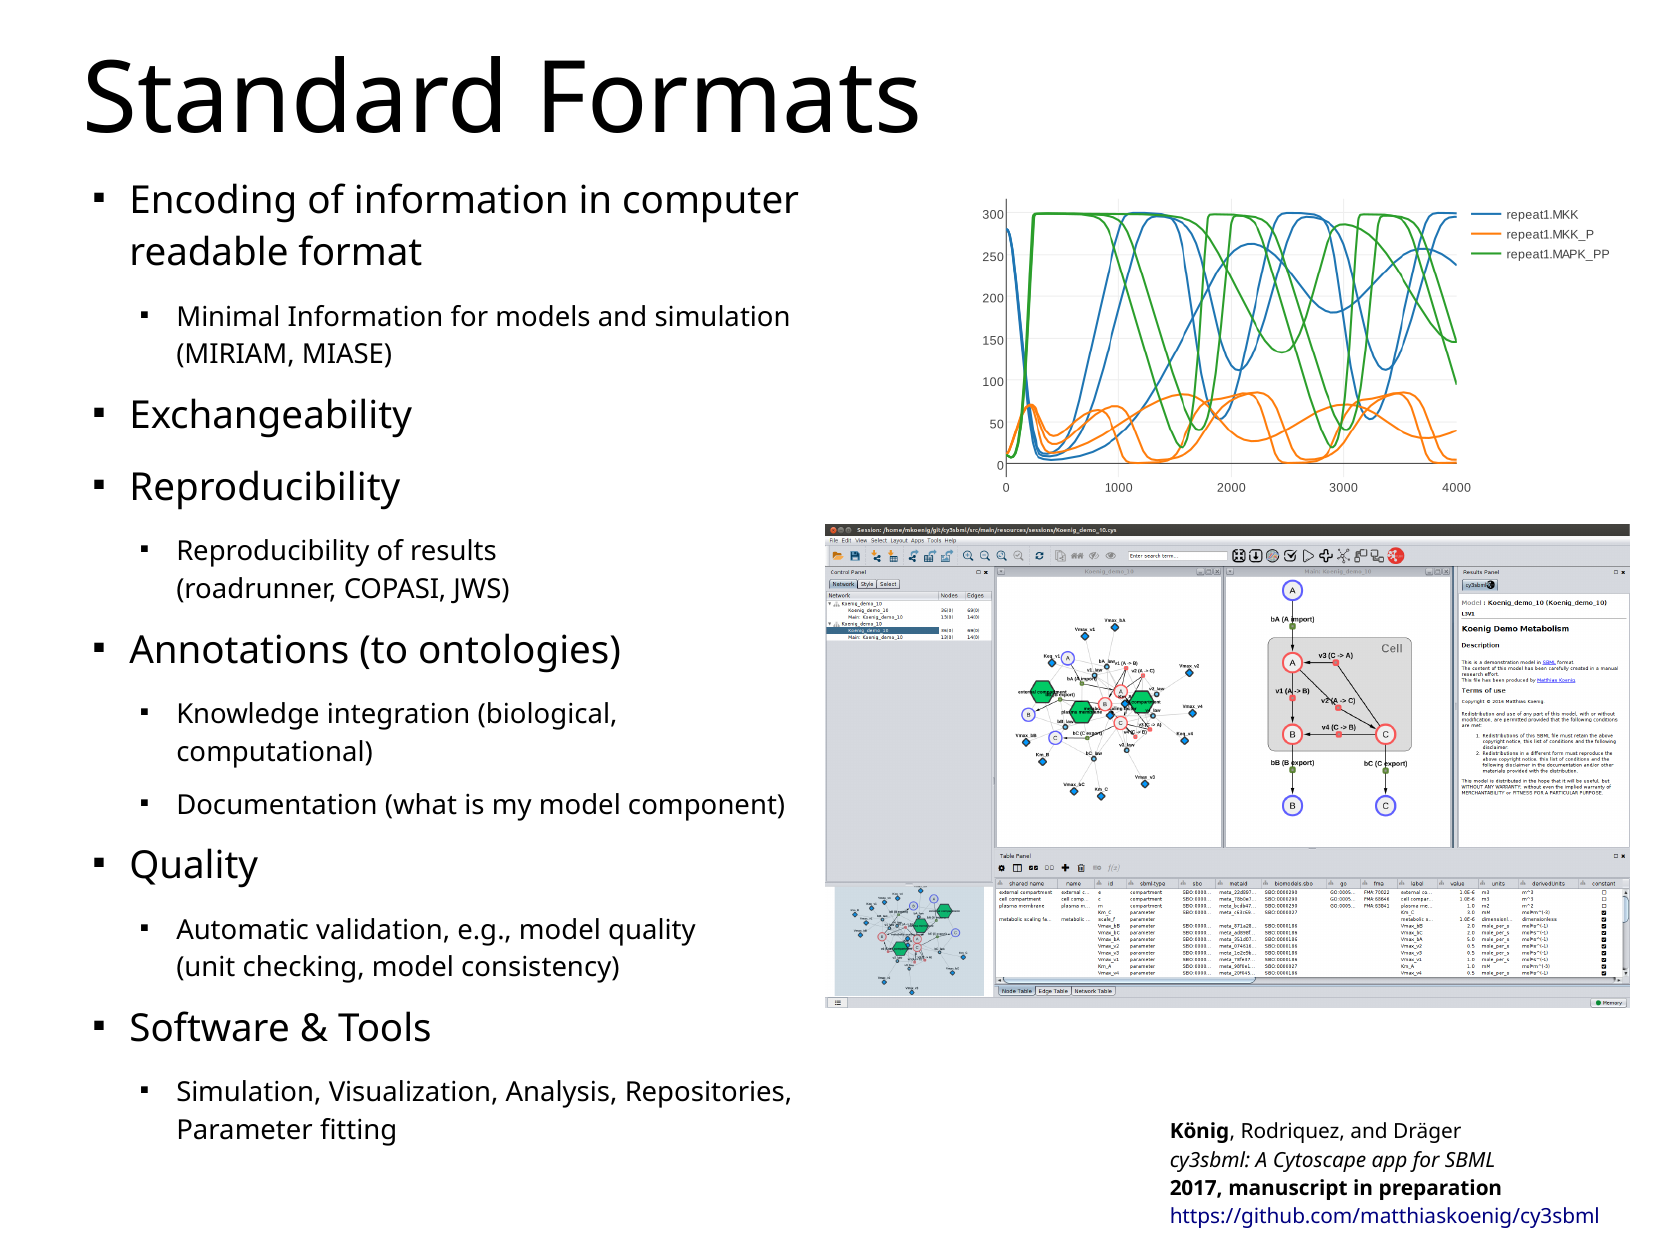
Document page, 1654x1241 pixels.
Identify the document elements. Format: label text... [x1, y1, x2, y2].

picture [965, 194, 1621, 511]
picture [825, 524, 1630, 1008]
title Standard Formats [82, 0, 1571, 198]
text_box König, Rodriquez, and Dräger cy3sbml: A Cytoscape app for SBML 2017, manuscript in preparation https://github.com/matthiaskoenig/cy3sbml [1155, 1109, 1654, 1241]
list Encoding of information in computer readable format Minimal Information for models and simulation (MIRIAM, MIASE) Exchangeability Reproducibility Reproducibility of results (roadrunner, COPASI, JWS) Annotations (to ontologies) Knowledge integration (biological, computational) Documentation (what is my model component) Quality Automatic validation, e.g., model quality (unit checking, model consistency) Software & Tools Simulation, Visualization, Analysis, Repositories, Parameter fitting [82, 172, 811, 1171]
